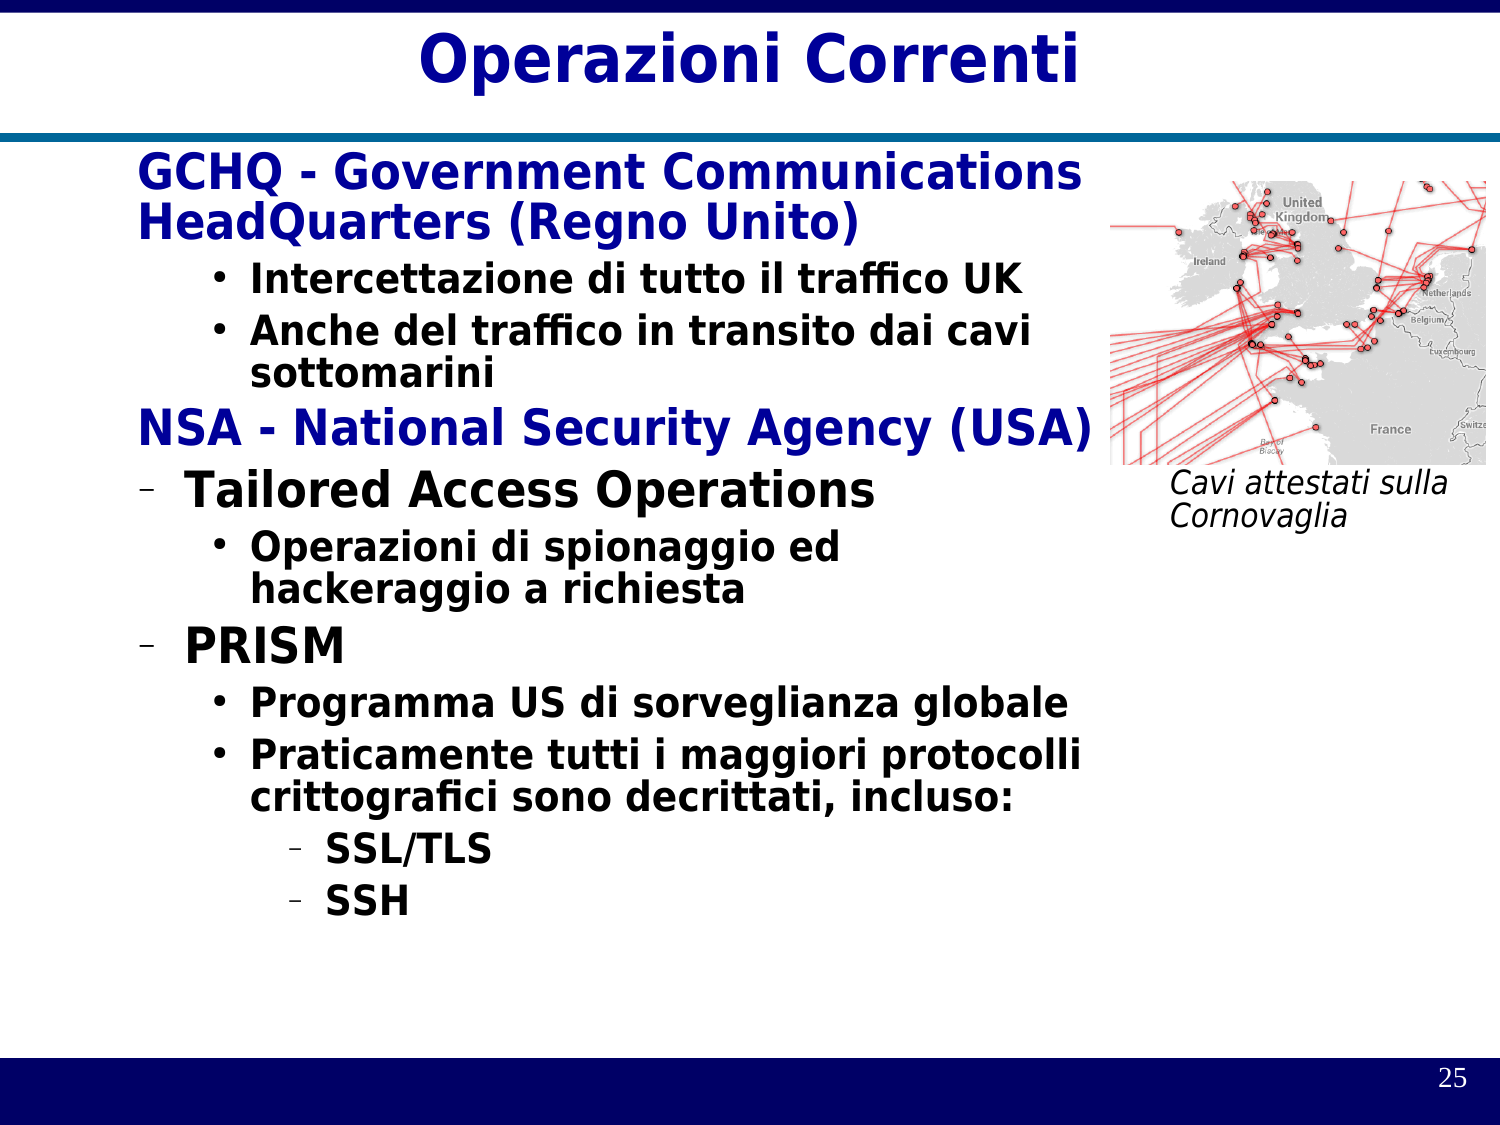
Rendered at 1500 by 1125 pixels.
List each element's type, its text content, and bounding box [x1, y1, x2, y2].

picture [1110, 181, 1486, 465]
title Operazioni Correnti [62, 0, 1438, 126]
text_box Cavi attestati sulla Cornovaglia [1170, 468, 1450, 540]
list GCHQ - Government Communications HeadQuarters (Regno Unito) Intercettazione di tutto il traffico UK Anche del traffico in transito dai cavi sottomarini NSA - National Security Agency (USA) Tailored Access Operations Operazioni di spionaggio ed hackeraggio a richiesta PRISM Programma US di sorveglianza globale Praticamente tutti i maggiori protocolli crittografici sono decrittati, incluso: SSL/TLS SSH [62, 150, 1096, 1125]
